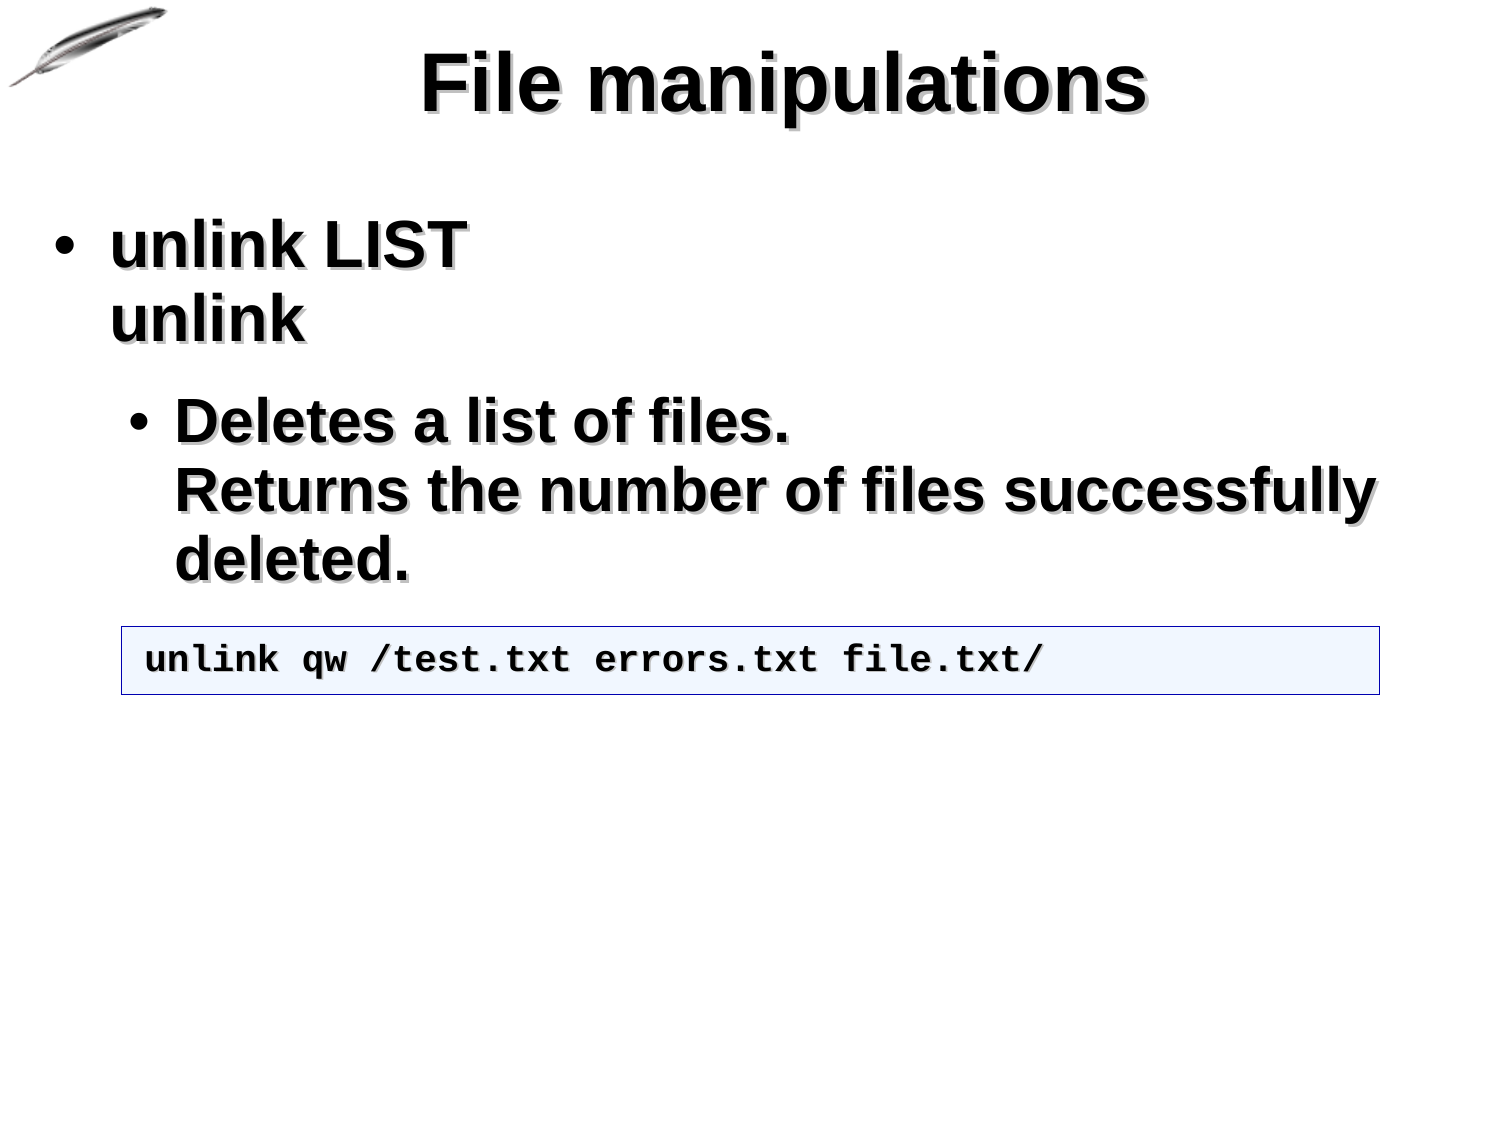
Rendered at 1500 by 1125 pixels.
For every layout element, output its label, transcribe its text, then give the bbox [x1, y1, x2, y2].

text_box unlink qw /test.txt errors.txt file.txt/ [120, 625, 1380, 695]
picture [5, 5, 173, 89]
list unlink LIST unlink Deletes a list of files. Returns the number of files successfully deleted. [53, 207, 1447, 1084]
title File manipulations [419, 0, 1459, 176]
